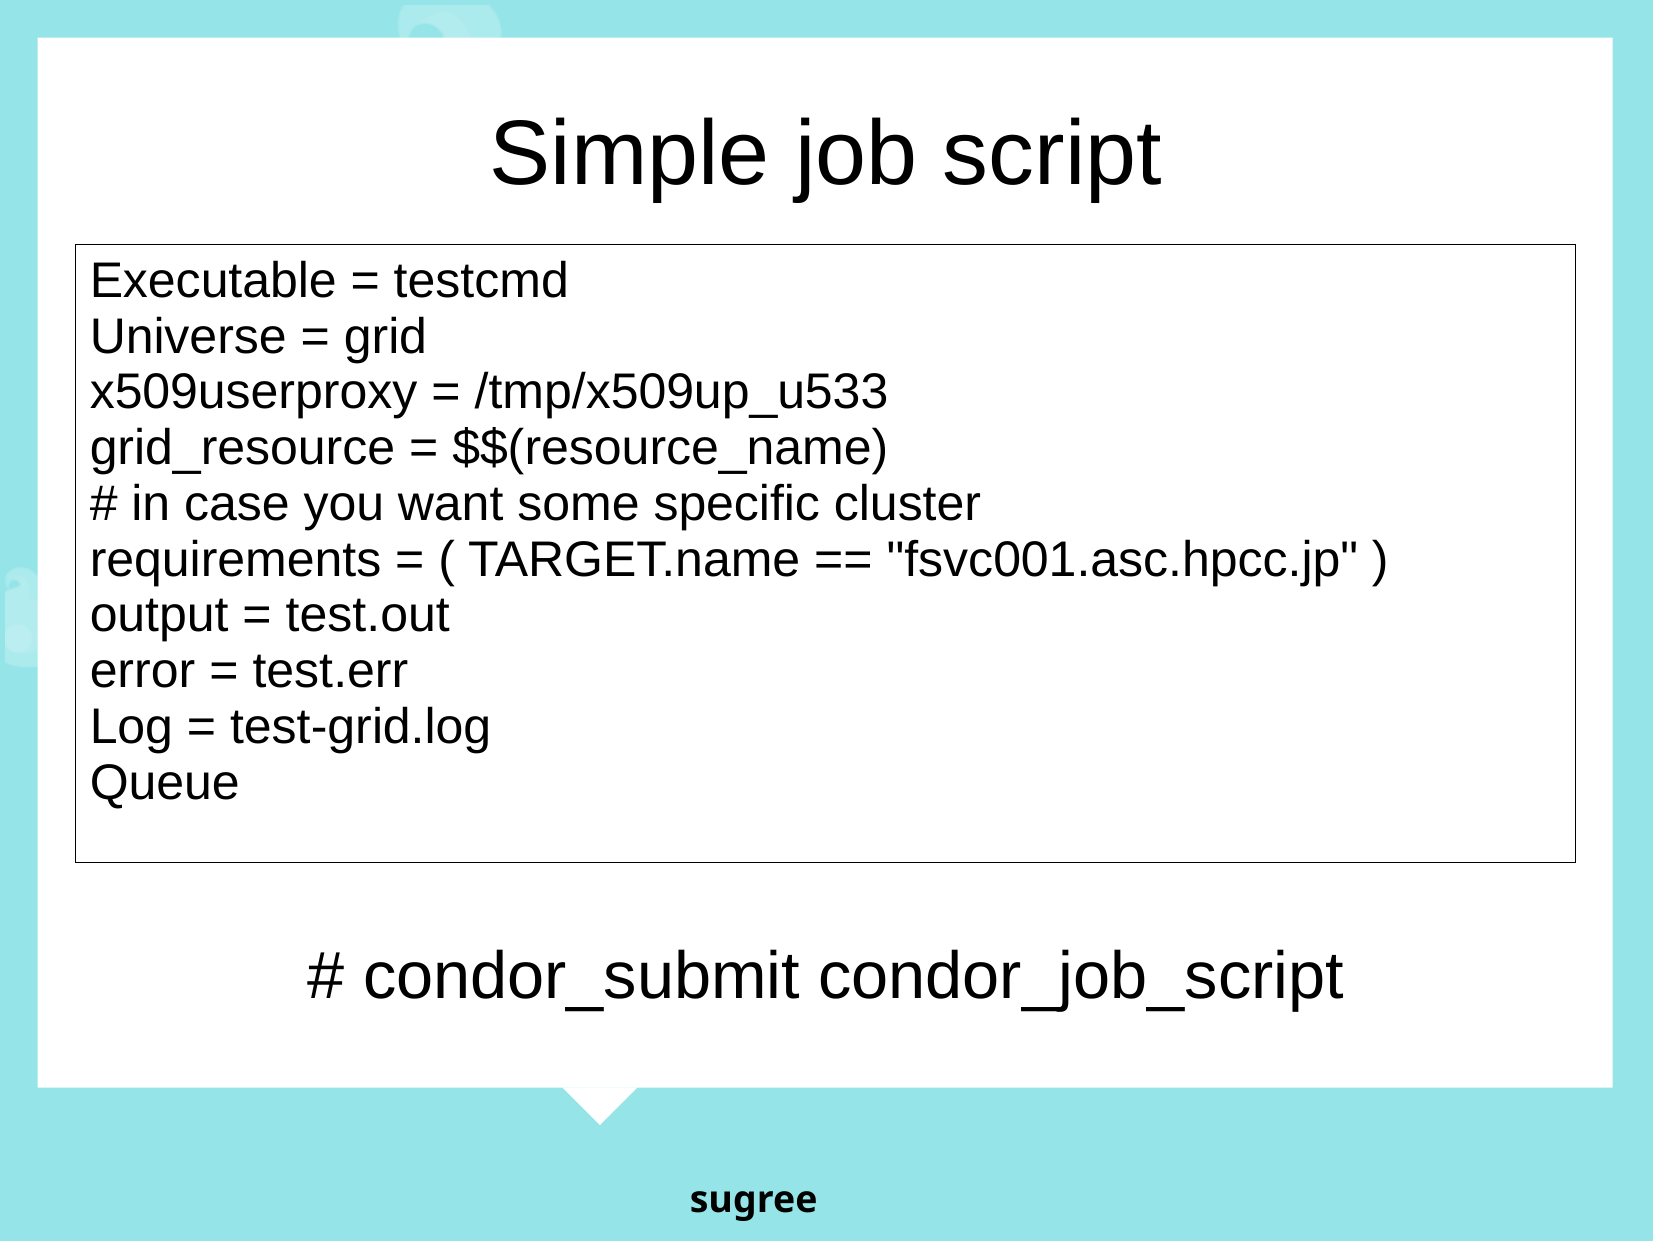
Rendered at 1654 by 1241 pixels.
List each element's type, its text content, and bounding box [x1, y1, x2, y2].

text_box Executable = testcmd Universe = grid x509userproxy = /tmp/x509up_u533 grid_resource = $$(resource_name) # in case you want some specific cluster requirements = ( TARGET.name == "fsvc001.asc.hpcc.jp" ) output = test.out error = test.err Log = test-grid.log Queue [75, 244, 1576, 863]
picture [5, 5, 894, 719]
subtitle # condor_submit condor_job_script [82, 900, 1571, 1051]
title Simple job script [82, 49, 1571, 244]
